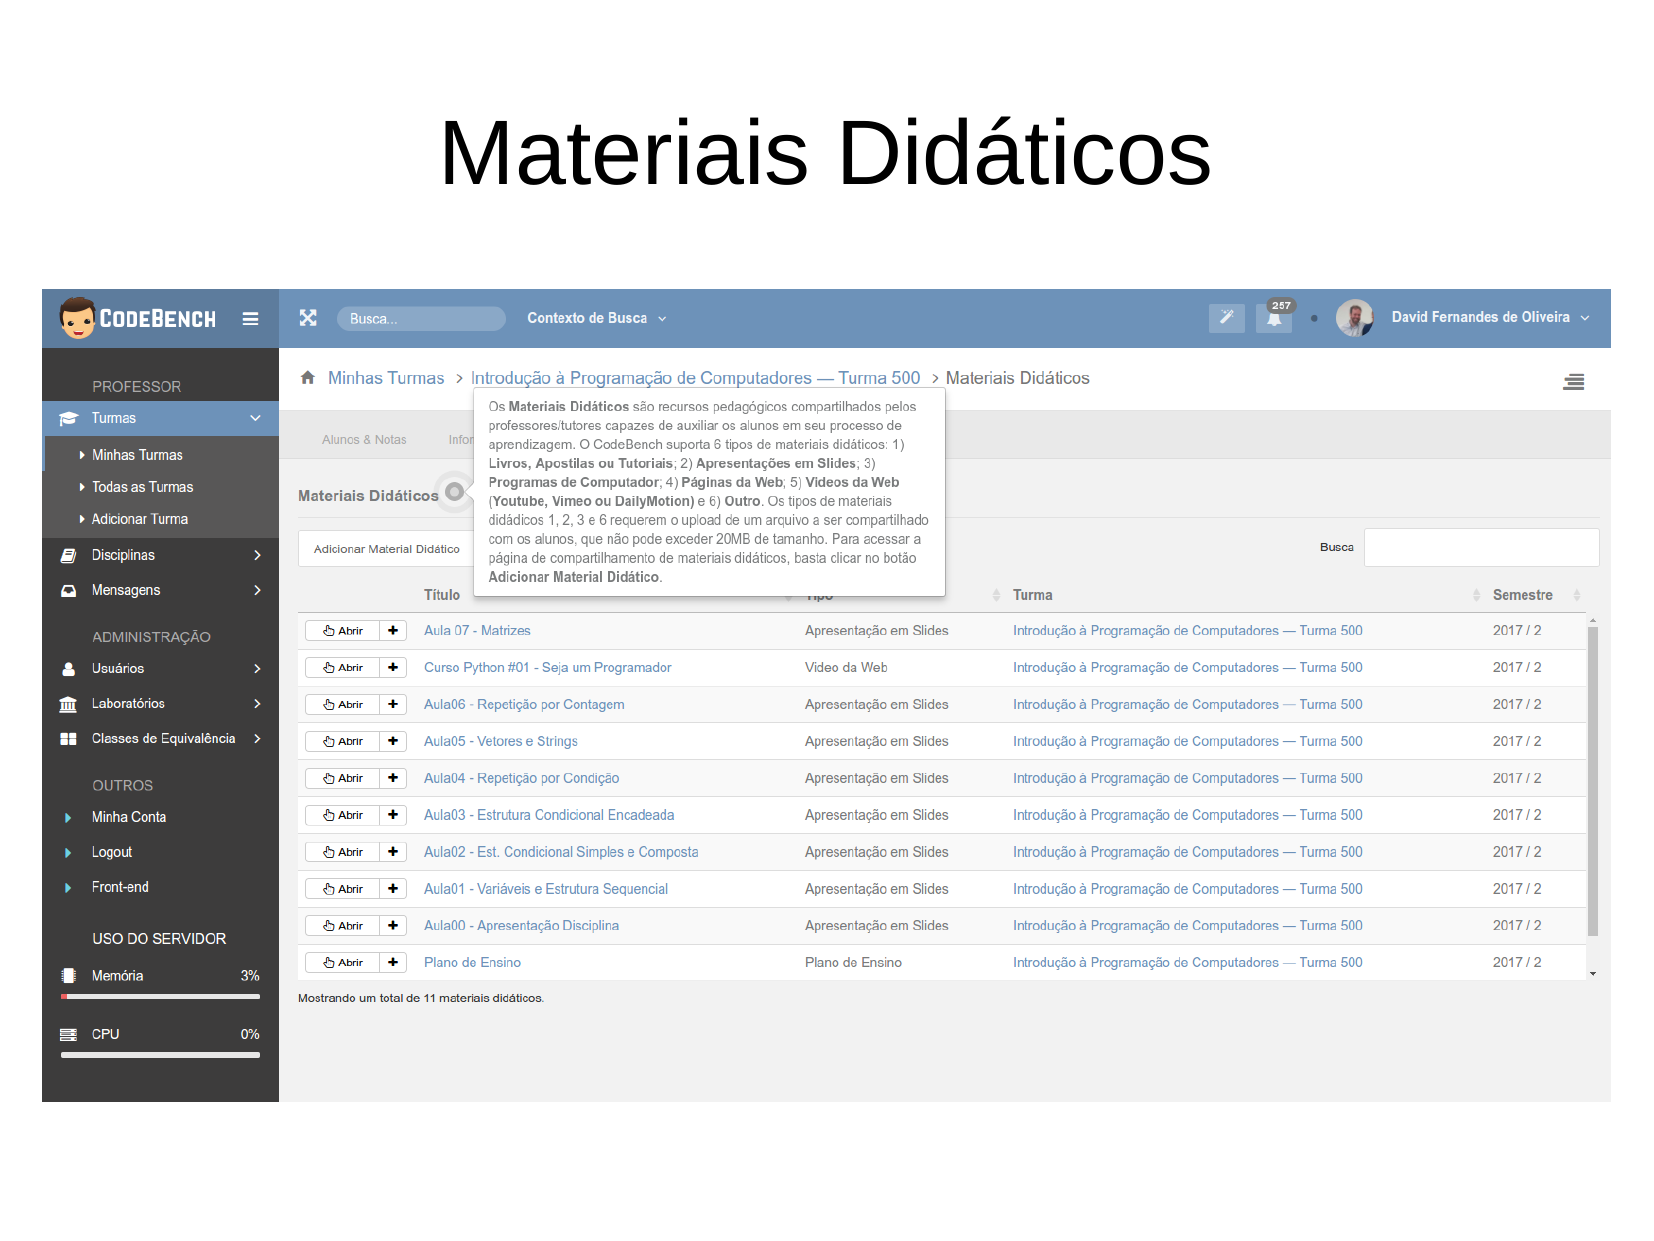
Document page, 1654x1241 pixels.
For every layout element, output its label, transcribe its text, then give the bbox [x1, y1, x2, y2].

title Materiais Didáticos [82, 49, 1571, 257]
picture [42, 289, 1611, 1102]
